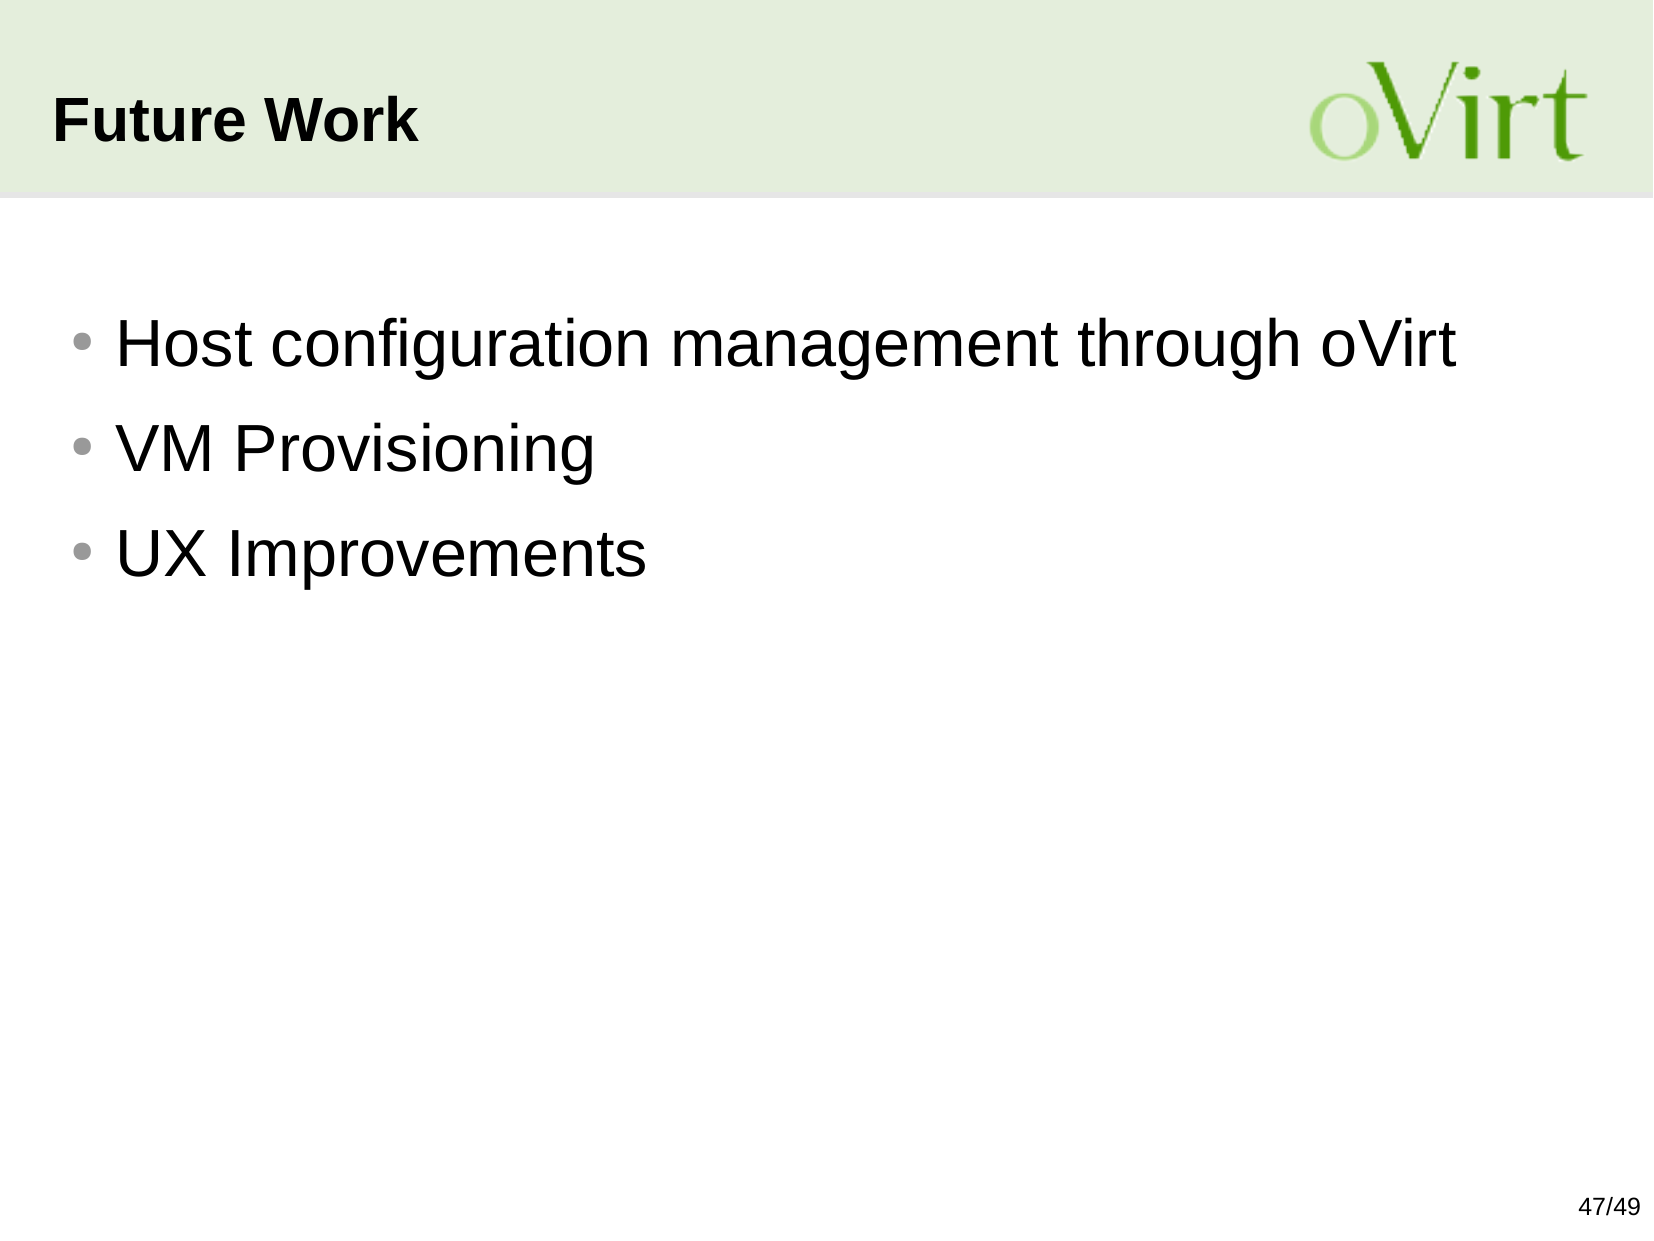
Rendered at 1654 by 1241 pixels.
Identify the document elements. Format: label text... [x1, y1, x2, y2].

text_box Host configuration management through oVirt VM Provisioning UX Improvements [40, 276, 1612, 1010]
picture [1289, 36, 1613, 181]
title Future Work [52, 14, 1330, 154]
